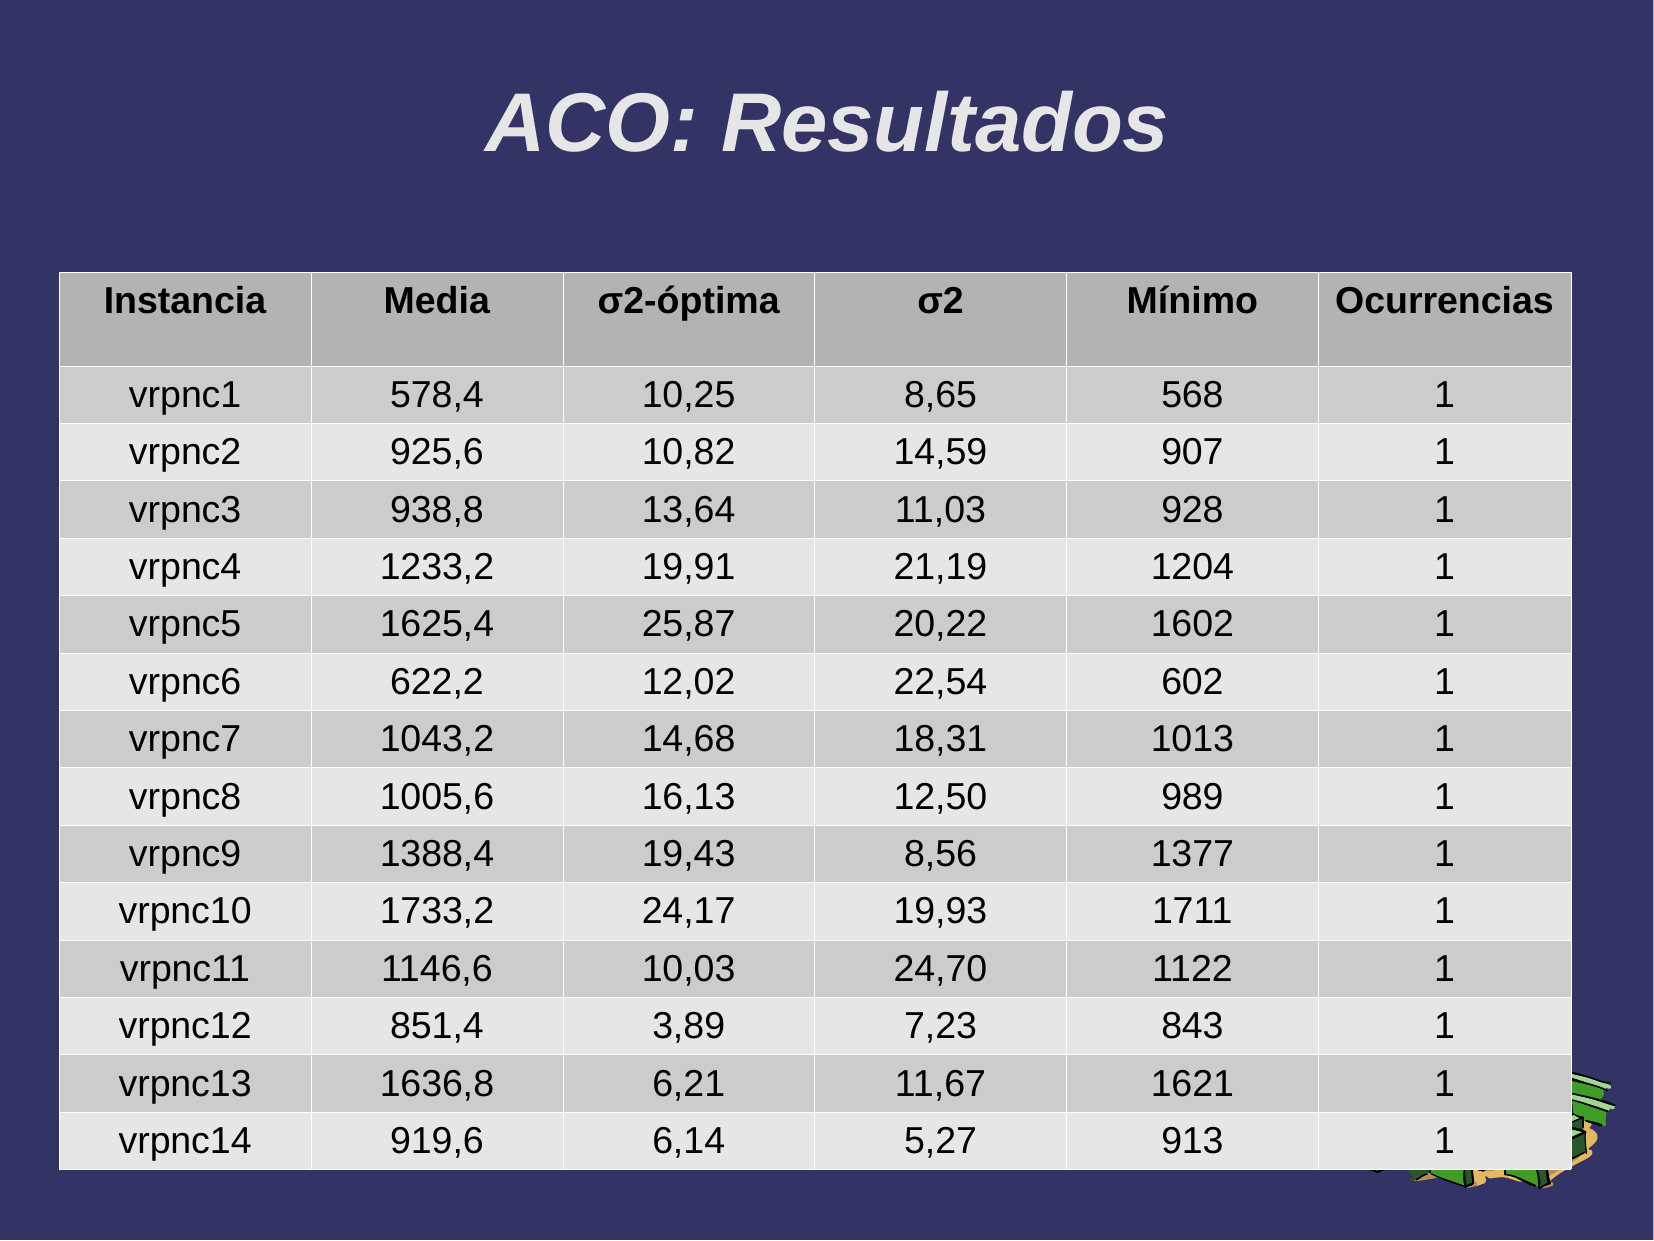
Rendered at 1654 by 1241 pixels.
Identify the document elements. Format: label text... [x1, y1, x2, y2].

table_cell vrpnc11 [60, 941, 311, 997]
table_cell 1 [1319, 883, 1571, 940]
table_cell vrpnc5 [60, 596, 311, 653]
table_cell 843 [1067, 998, 1318, 1054]
table_cell 1146,6 [312, 941, 563, 997]
table_cell 25,87 [564, 596, 814, 653]
table_cell 568 [1067, 367, 1318, 423]
table_cell 919,6 [312, 1113, 563, 1169]
table_header Media [312, 273, 563, 366]
table_cell 1602 [1067, 596, 1318, 653]
table_cell 578,4 [312, 367, 563, 423]
table_cell 6,14 [564, 1113, 814, 1169]
table_cell 21,19 [815, 539, 1066, 595]
table_header Instancia [60, 273, 311, 366]
table_cell 10,82 [564, 424, 814, 480]
table_cell 18,31 [815, 711, 1066, 767]
table_cell 1043,2 [312, 711, 563, 767]
table_cell 1 [1319, 481, 1571, 538]
table_cell vrpnc1 [60, 367, 311, 423]
table_cell vrpnc9 [60, 826, 311, 882]
table_cell 938,8 [312, 481, 563, 538]
table_cell 19,91 [564, 539, 814, 595]
table_cell 19,93 [815, 883, 1066, 940]
table_cell vrpnc6 [60, 654, 311, 710]
table_cell 12,50 [815, 768, 1066, 825]
table_cell 1 [1319, 998, 1571, 1054]
table_cell 1388,4 [312, 826, 563, 882]
table_cell 851,4 [312, 998, 563, 1054]
table_cell 5,27 [815, 1113, 1066, 1169]
table_header Mínimo [1067, 273, 1318, 366]
table_cell 622,2 [312, 654, 563, 710]
table_cell 7,23 [815, 998, 1066, 1054]
table_cell 8,65 [815, 367, 1066, 423]
table_cell 1 [1319, 654, 1571, 710]
table_cell vrpnc2 [60, 424, 311, 480]
table_cell 907 [1067, 424, 1318, 480]
table_cell 1 [1319, 711, 1571, 767]
table_cell 989 [1067, 768, 1318, 825]
table_cell 925,6 [312, 424, 563, 480]
table_cell 1621 [1067, 1055, 1318, 1112]
table_cell 8,56 [815, 826, 1066, 882]
table_cell 1636,8 [312, 1055, 563, 1112]
table_cell 1 [1319, 1055, 1571, 1112]
table_cell 1233,2 [312, 539, 563, 595]
table_cell 13,64 [564, 481, 814, 538]
table_header σ2 [815, 273, 1066, 366]
table_cell 1204 [1067, 539, 1318, 595]
table_cell 1 [1319, 539, 1571, 595]
table_cell 12,02 [564, 654, 814, 710]
table_cell 11,67 [815, 1055, 1066, 1112]
table_cell vrpnc14 [60, 1113, 311, 1169]
table_cell 10,25 [564, 367, 814, 423]
table_cell 1 [1319, 768, 1571, 825]
table_cell 1 [1319, 1113, 1571, 1169]
table_cell 16,13 [564, 768, 814, 825]
table_header Ocurrencias [1319, 273, 1571, 366]
table_cell vrpnc8 [60, 768, 311, 825]
table_cell vrpnc13 [60, 1055, 311, 1112]
table_cell 3,89 [564, 998, 814, 1054]
table_cell 928 [1067, 481, 1318, 538]
table_cell 1013 [1067, 711, 1318, 767]
table_cell 14,68 [564, 711, 814, 767]
table_cell 6,21 [564, 1055, 814, 1112]
table_cell 1625,4 [312, 596, 563, 653]
table_cell vrpnc10 [60, 883, 311, 940]
table_cell vrpnc12 [60, 998, 311, 1054]
table_cell 1 [1319, 367, 1571, 423]
table_cell vrpnc7 [60, 711, 311, 767]
table_cell 913 [1067, 1113, 1318, 1169]
table_cell 14,59 [815, 424, 1066, 480]
title ACO: Resultados [121, 19, 1534, 227]
table_cell 1 [1319, 424, 1571, 480]
table_cell 1733,2 [312, 883, 563, 940]
table_cell 1 [1319, 826, 1571, 882]
table_cell vrpnc3 [60, 481, 311, 538]
table_cell 20,22 [815, 596, 1066, 653]
table_cell 1 [1319, 941, 1571, 997]
table_cell 22,54 [815, 654, 1066, 710]
table_cell 10,03 [564, 941, 814, 997]
table_cell 1005,6 [312, 768, 563, 825]
table_header σ2-óptima [564, 273, 814, 366]
table_cell 24,70 [815, 941, 1066, 997]
table_cell 1122 [1067, 941, 1318, 997]
table_cell 1711 [1067, 883, 1318, 940]
table_cell 24,17 [564, 883, 814, 940]
table_cell vrpnc4 [60, 539, 311, 595]
table_cell 1377 [1067, 826, 1318, 882]
table_cell 19,43 [564, 826, 814, 882]
table_cell 11,03 [815, 481, 1066, 538]
table_cell 1 [1319, 596, 1571, 653]
table_cell 602 [1067, 654, 1318, 710]
